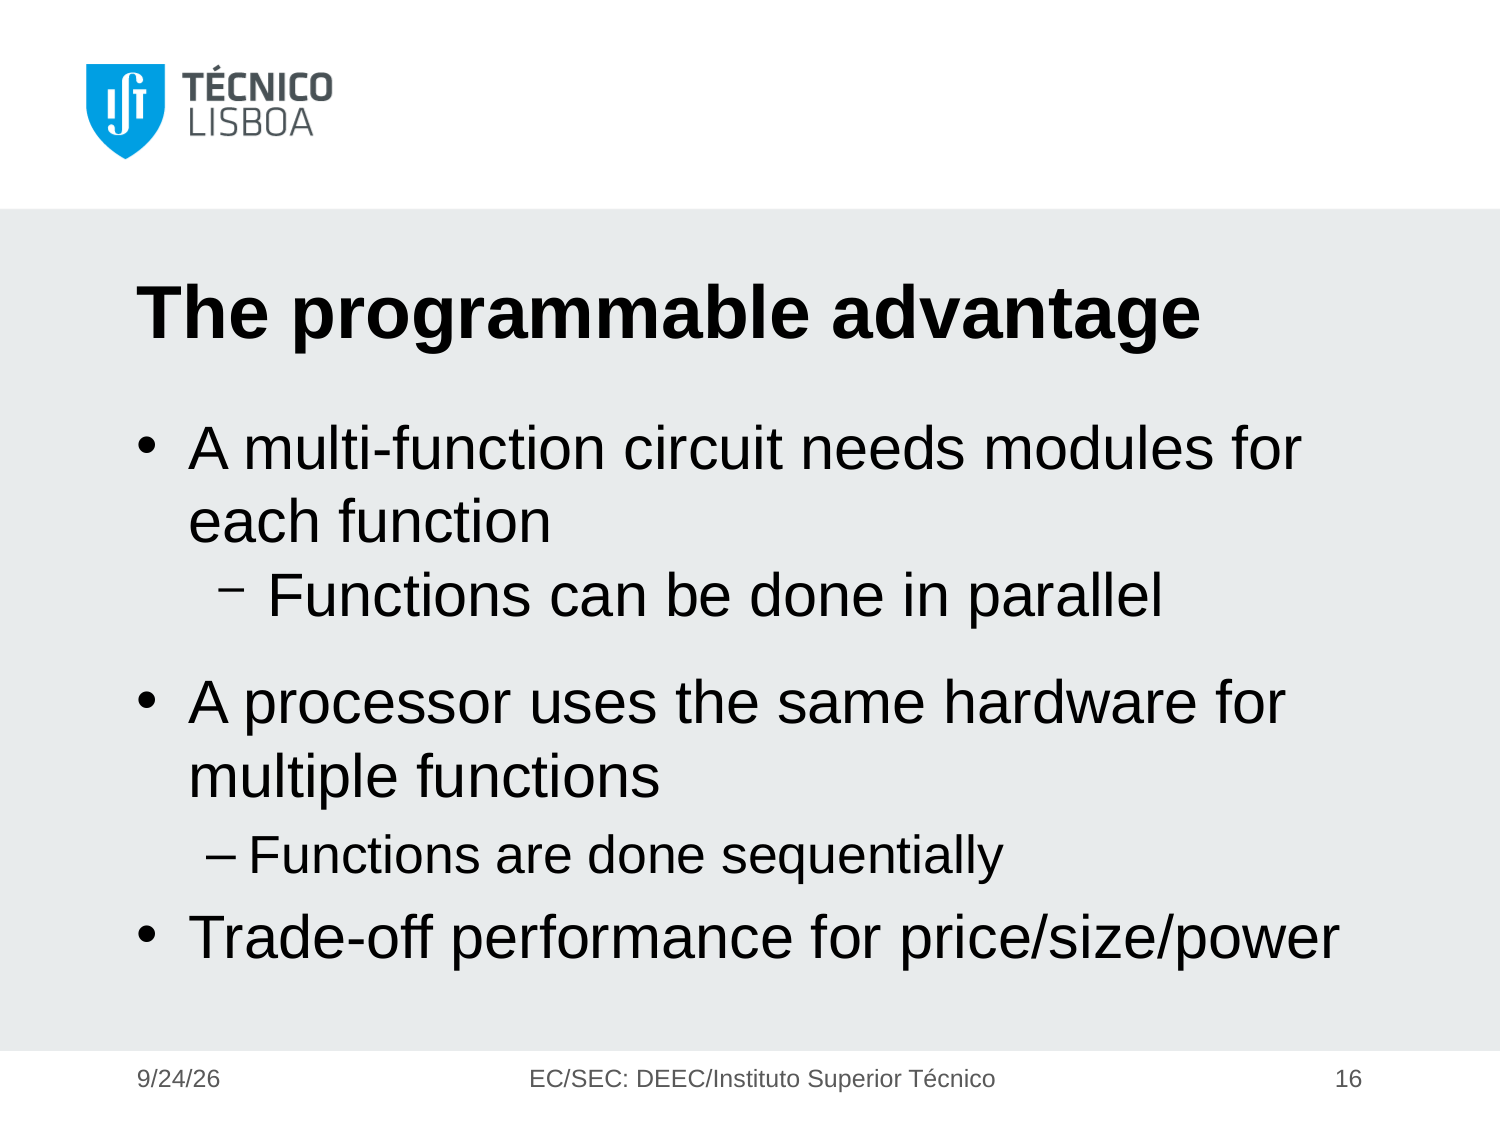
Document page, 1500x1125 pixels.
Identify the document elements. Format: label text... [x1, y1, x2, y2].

footer EC/SEC: DEEC/Instituto Superior Técnico [512, 1052, 1021, 1103]
picture [0, 0, 1500, 1125]
slide_number 10/8/18 [121, 1052, 425, 1103]
slide_number <number> [1077, 1052, 1378, 1103]
title The programmable advantage [121, 237, 1378, 381]
list A multi-function circuit needs modules for each function Functions can be done in parallel A processor uses the same hardware for multiple functions Functions are done sequentially Trade-off performance for price/size/power [121, 400, 1378, 1005]
